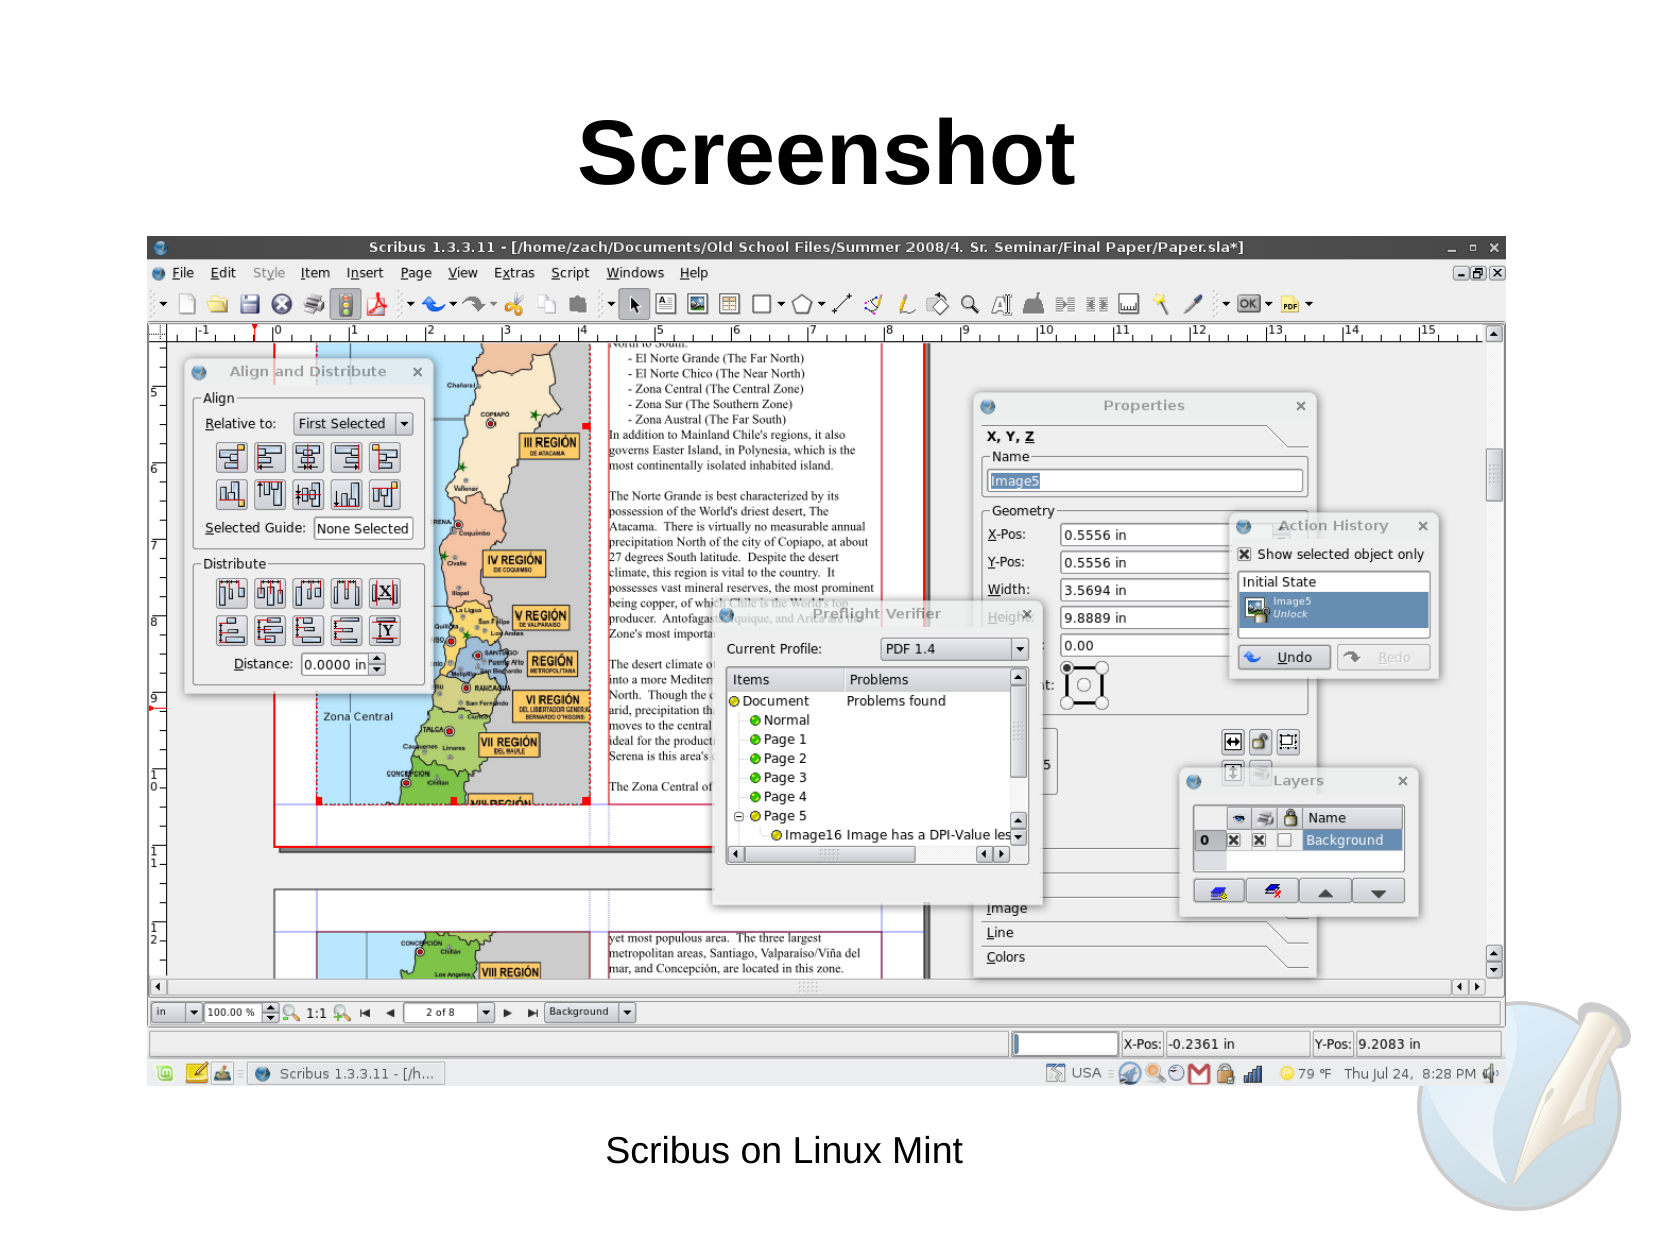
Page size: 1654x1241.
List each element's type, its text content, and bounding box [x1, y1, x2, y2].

title Screenshot [82, 49, 1571, 257]
picture [147, 236, 1506, 1086]
text_box Scribus on Linux Mint [590, 1122, 978, 1179]
